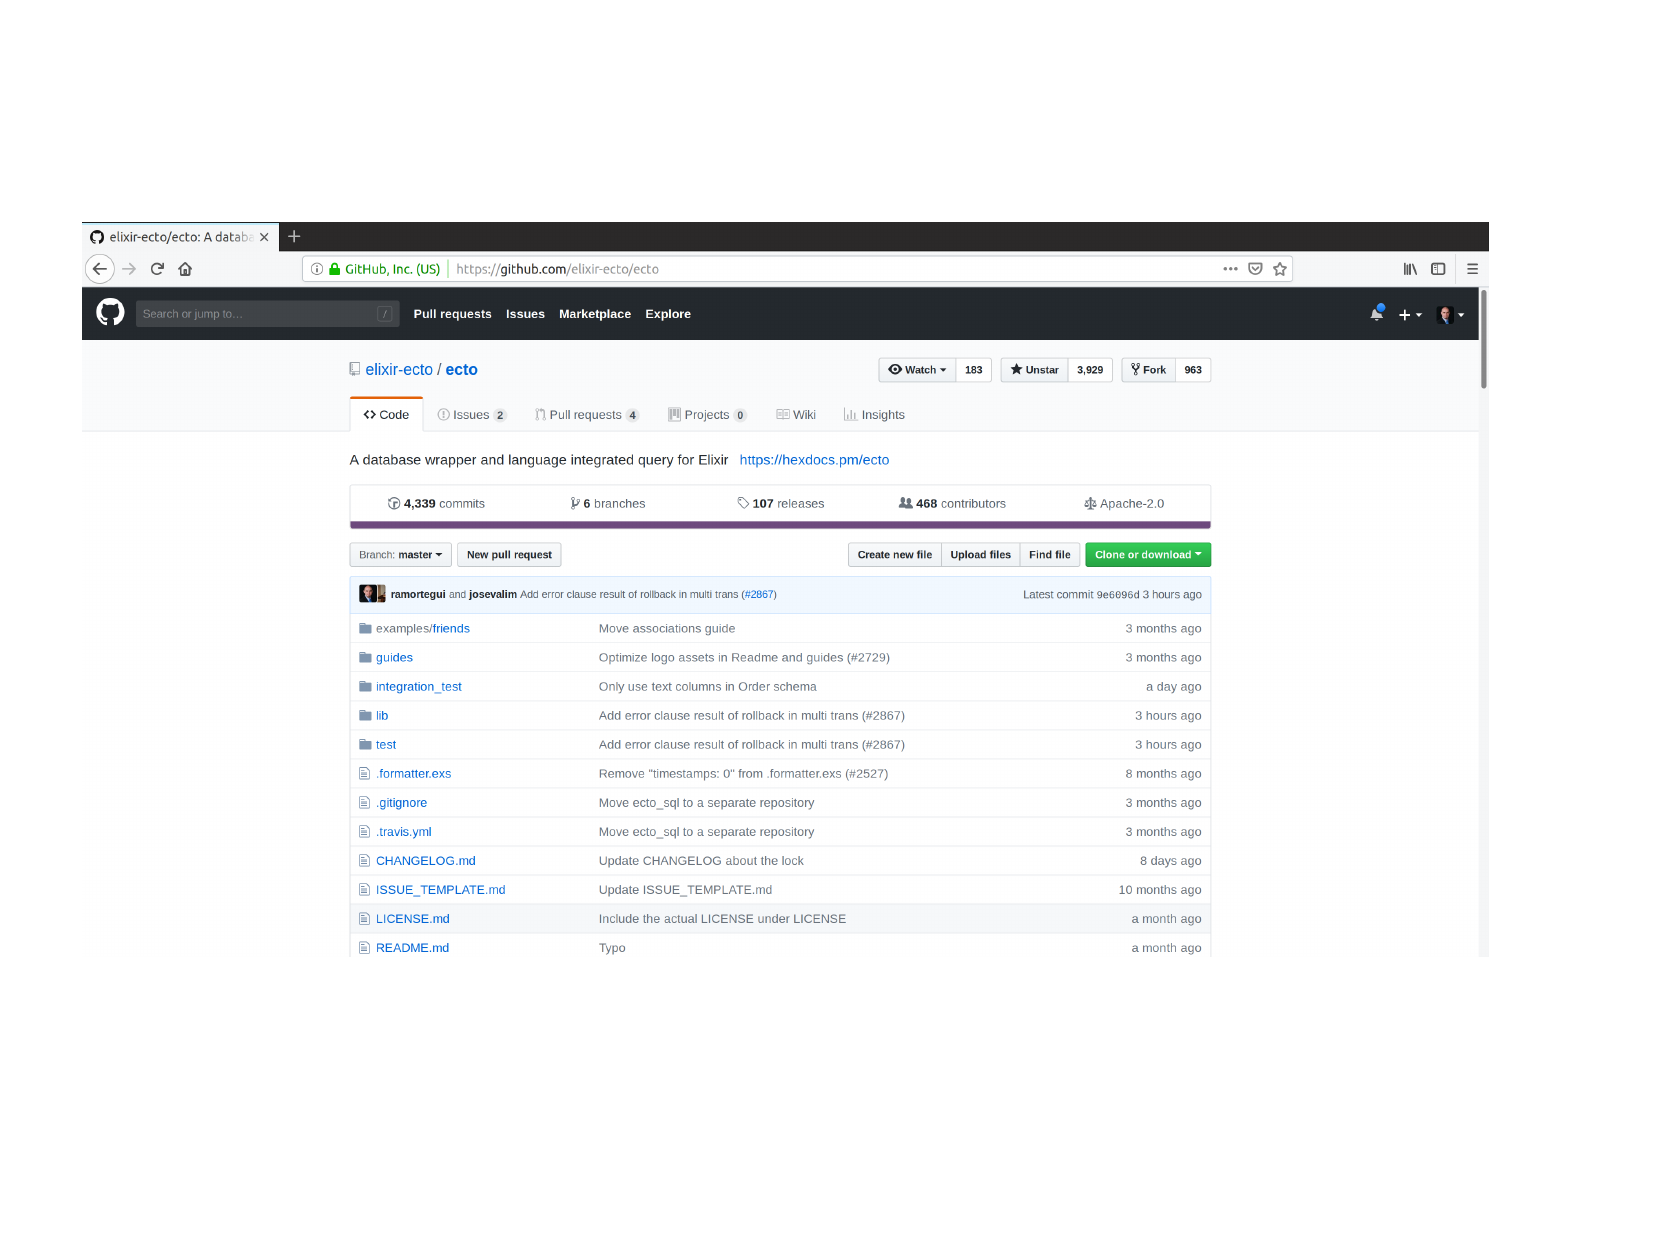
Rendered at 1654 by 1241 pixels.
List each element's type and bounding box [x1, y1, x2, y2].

picture [82, 222, 1489, 957]
